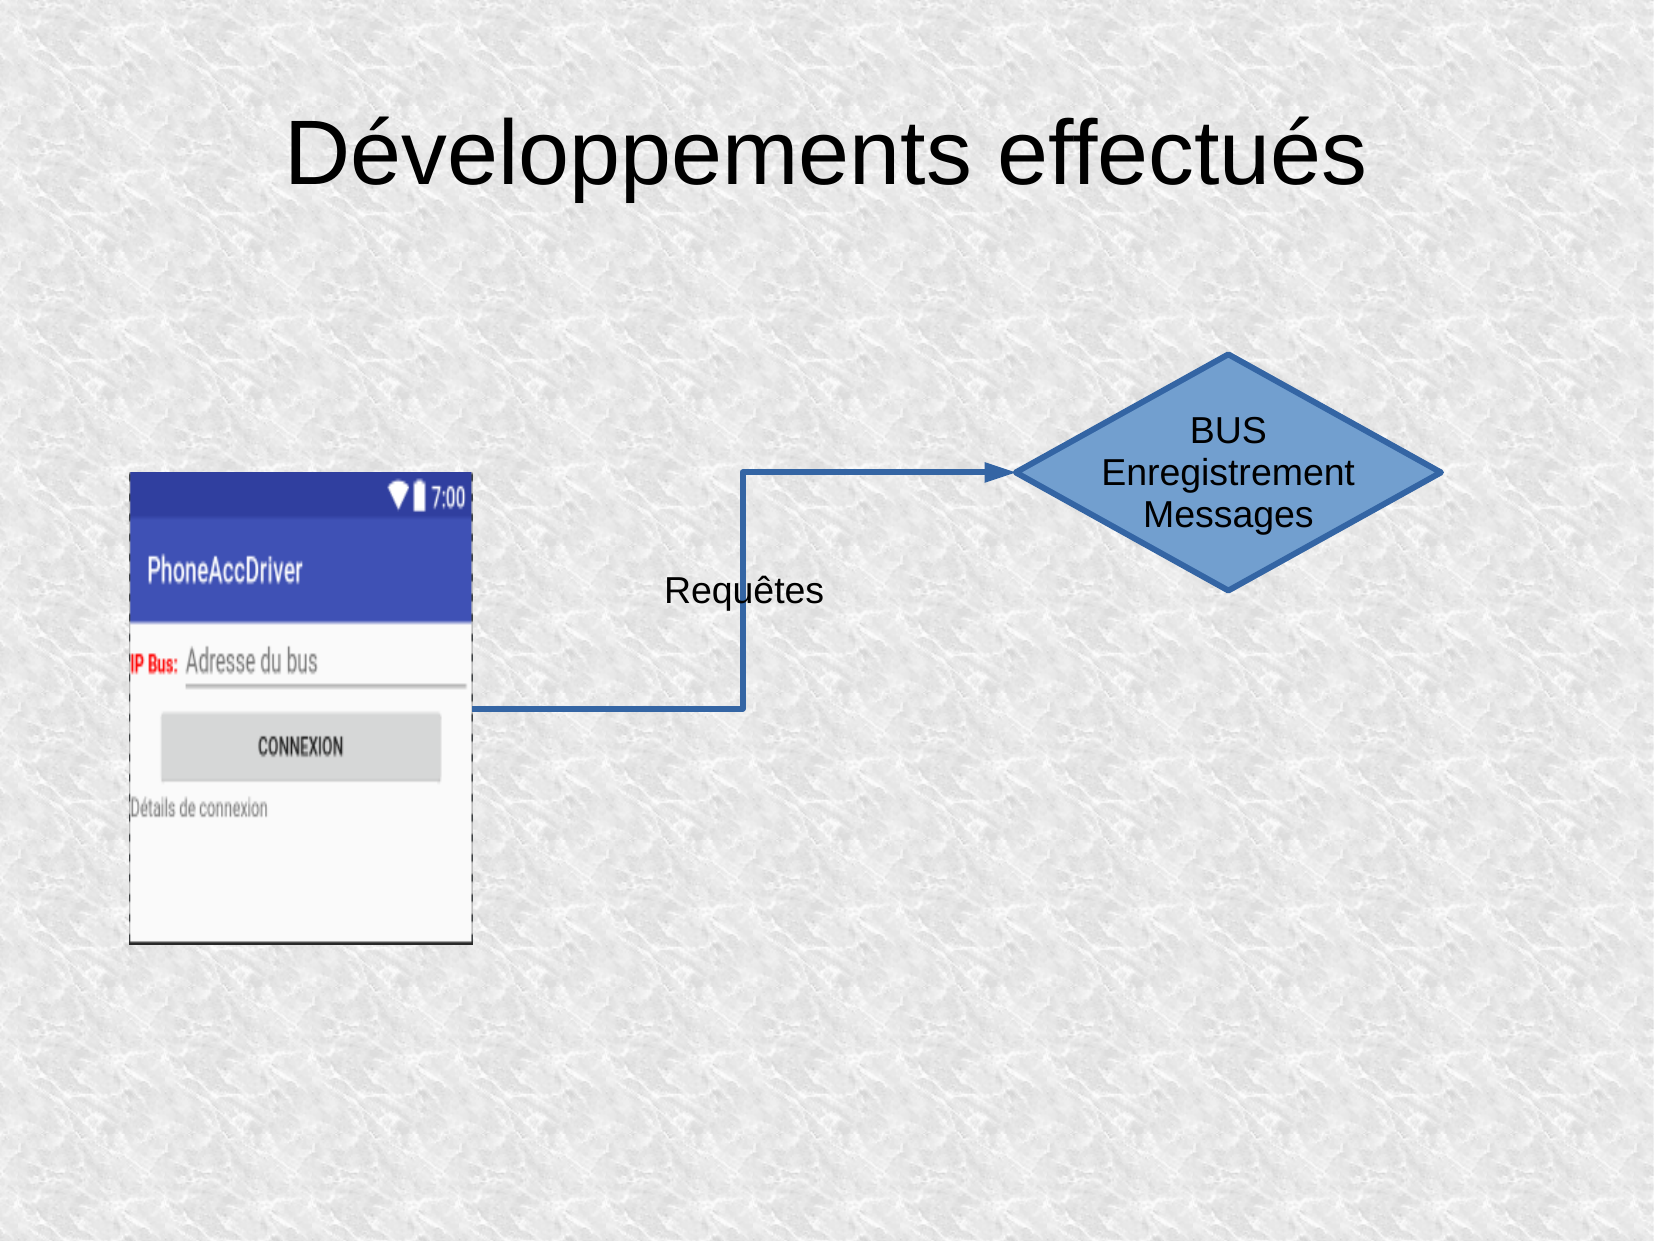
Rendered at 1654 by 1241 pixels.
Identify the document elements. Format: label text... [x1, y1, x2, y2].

title Développements effectués [82, 49, 1571, 257]
text_box BUS Enregistrement Messages [1016, 354, 1442, 591]
picture [0, 0, 1654, 1241]
